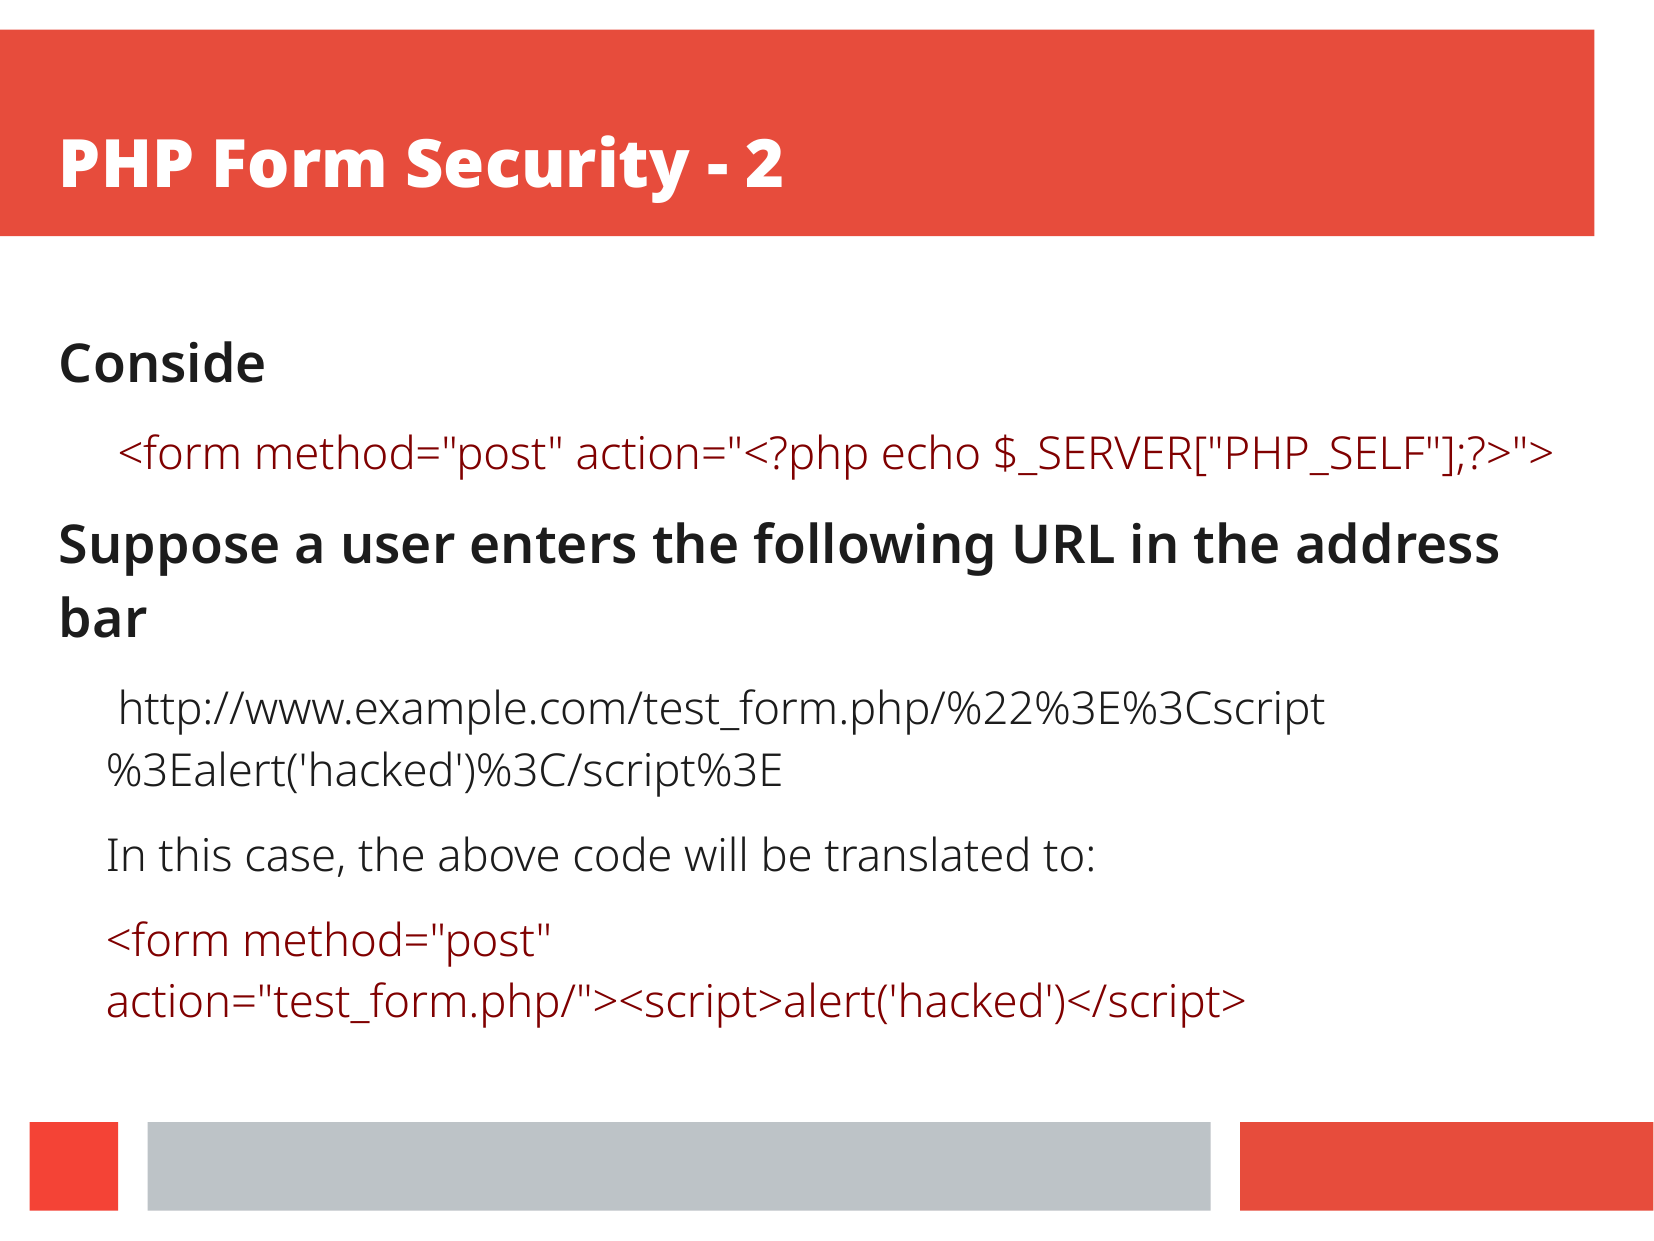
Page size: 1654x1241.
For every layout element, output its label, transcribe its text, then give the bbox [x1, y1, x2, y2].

list Conside <form method="post" action="<?php echo $_SERVER["PHP_SELF"];?>"> Suppose a user enters the following URL in the address bar http://www.example.com/test_form.php/%22%3E%3Cscript%3Ealert('hacked')%3C/script%3E In this case, the above code will be translated to: <form method="post" action="test_form.php/"><script>alert('hacked')</script> [59, 324, 1565, 1093]
title PHP Form Security - 2 [59, 59, 1595, 207]
